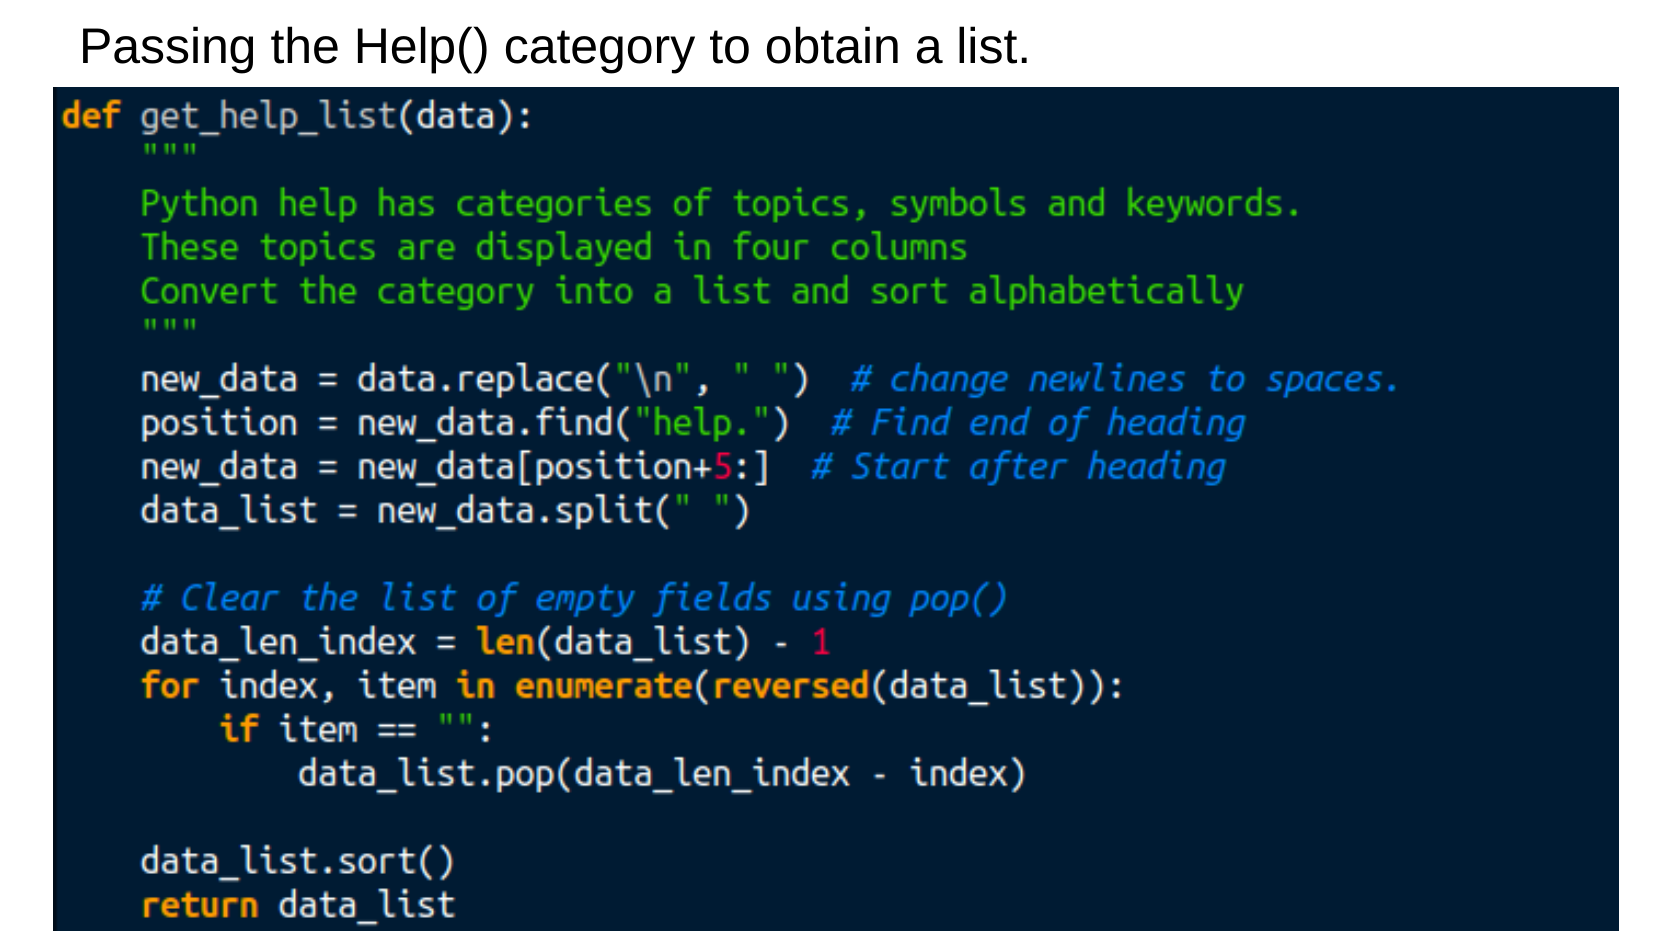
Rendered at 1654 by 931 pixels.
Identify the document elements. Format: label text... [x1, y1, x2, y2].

picture [53, 87, 1619, 931]
list Passing the Help() category to obtain a list. [79, 18, 1568, 87]
